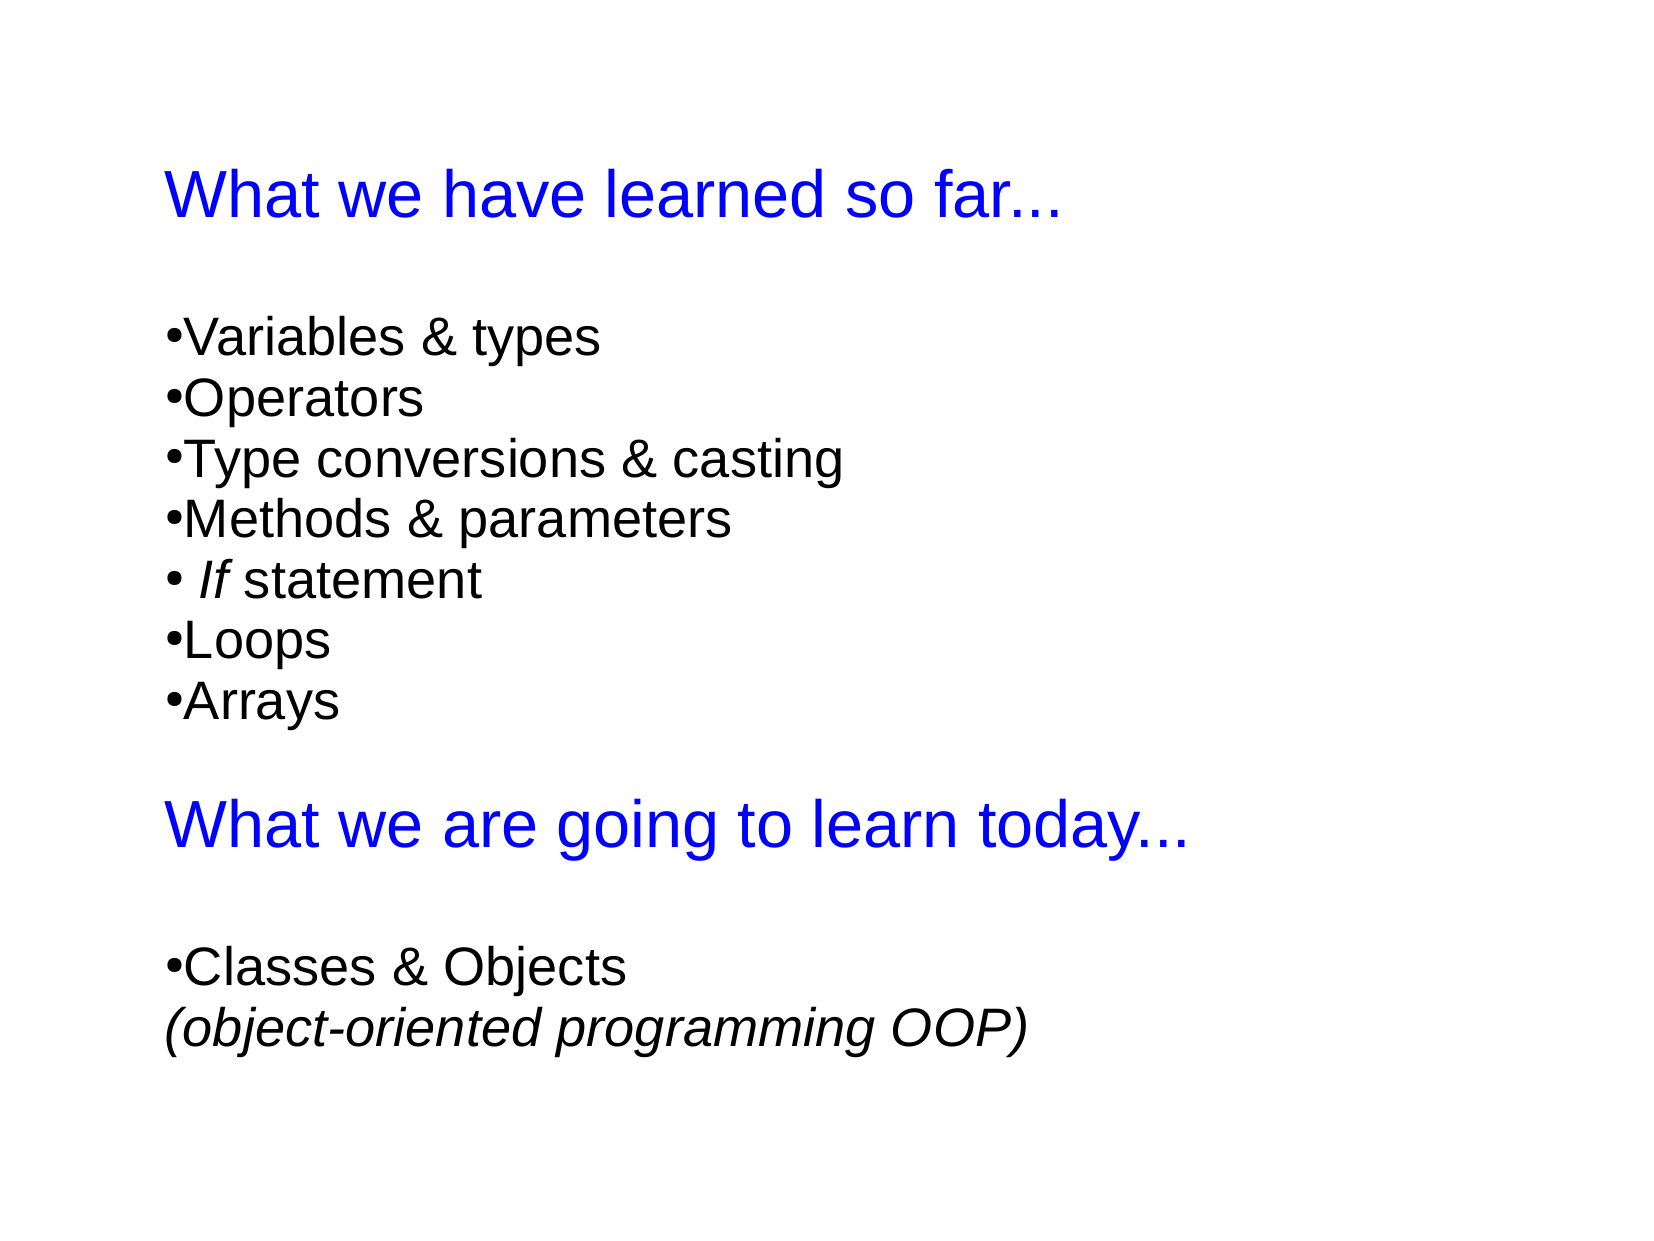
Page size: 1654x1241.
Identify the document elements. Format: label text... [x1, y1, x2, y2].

text_box What we are going to learn today... Classes & Objects (object-oriented programming OOP) [150, 779, 1209, 1214]
text_box What we have learned so far... Variables & types Operators Type conversions & casting Methods & parameters If statement Loops Arrays [150, 150, 1081, 738]
